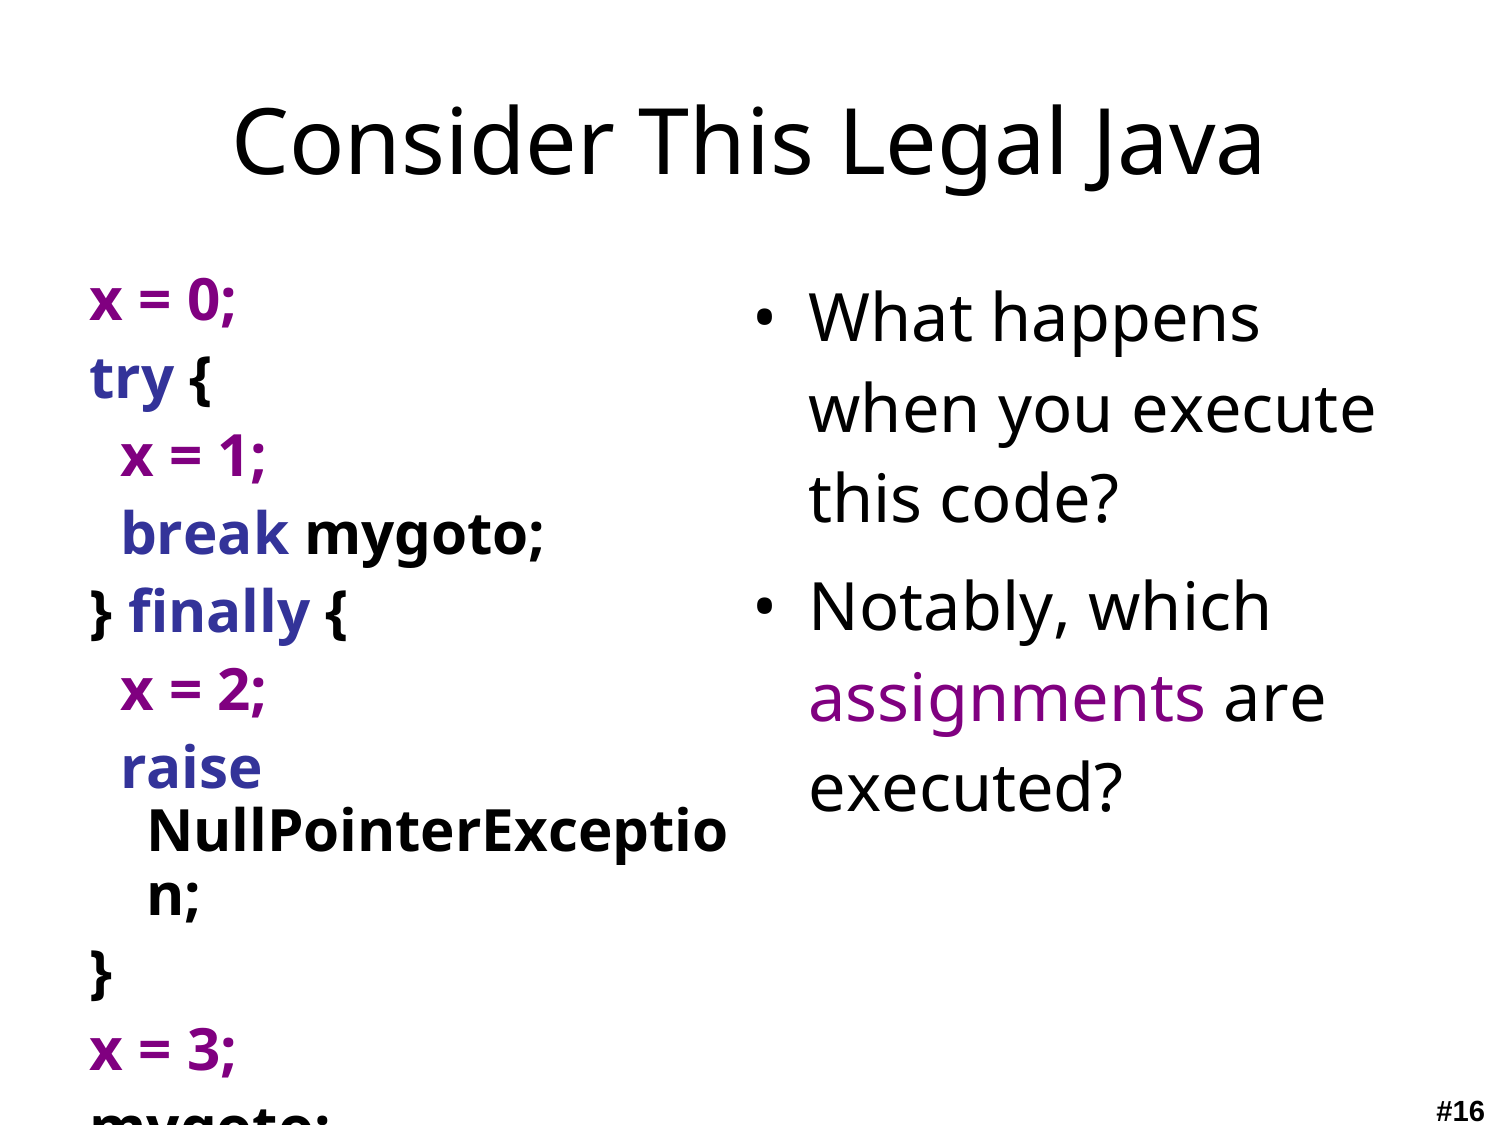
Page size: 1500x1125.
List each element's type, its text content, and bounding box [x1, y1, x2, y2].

title Consider This Legal Java [75, 45, 1426, 233]
list x = 0; try { x = 1; break mygoto; } finally { x = 2; raise NullPointerException; } x = 3; mygoto: x = 4; [75, 262, 763, 1087]
text_box What happens when you execute this code? Notably, which assignments are executed? [737, 262, 1426, 1005]
